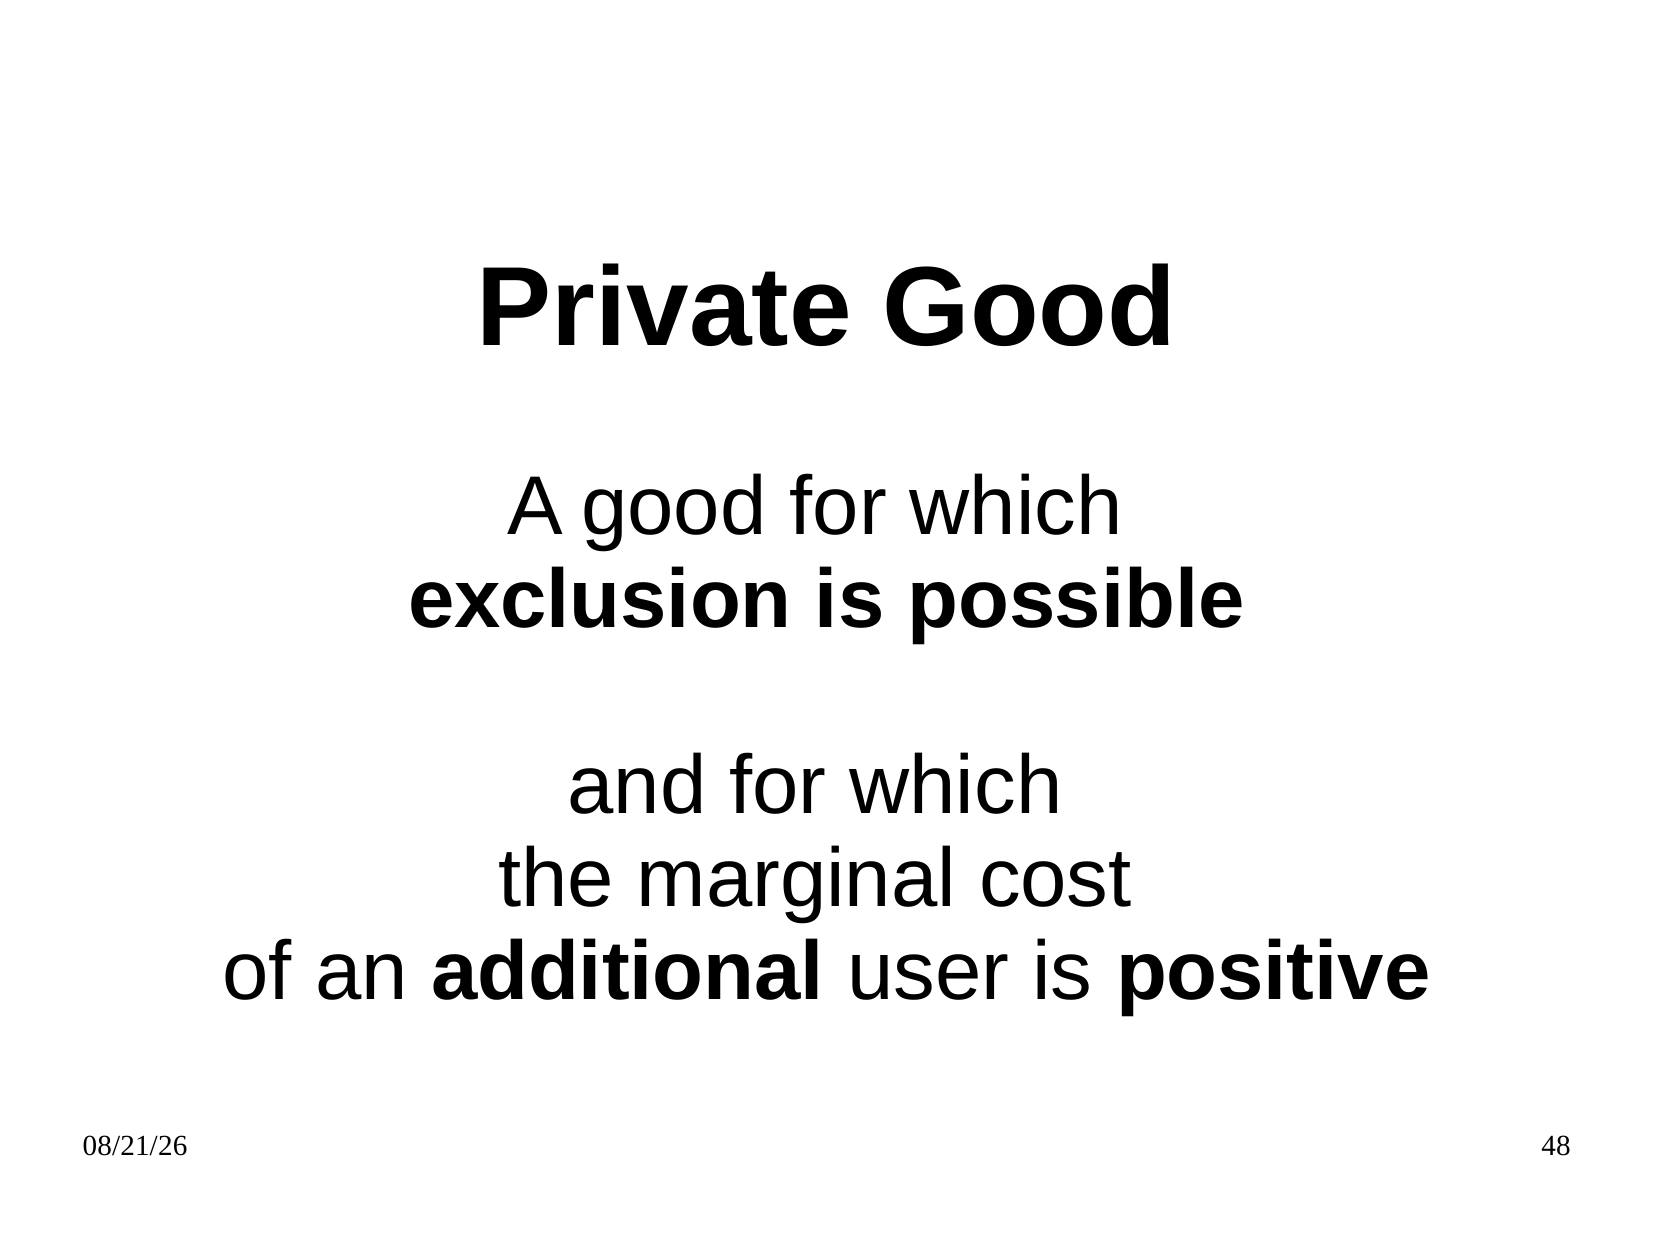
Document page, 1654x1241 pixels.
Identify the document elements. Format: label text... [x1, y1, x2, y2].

subtitle A good for which exclusion is possible and for which the marginal cost of an additional user is positive [216, 459, 1438, 1018]
title Private Good [82, 202, 1571, 411]
